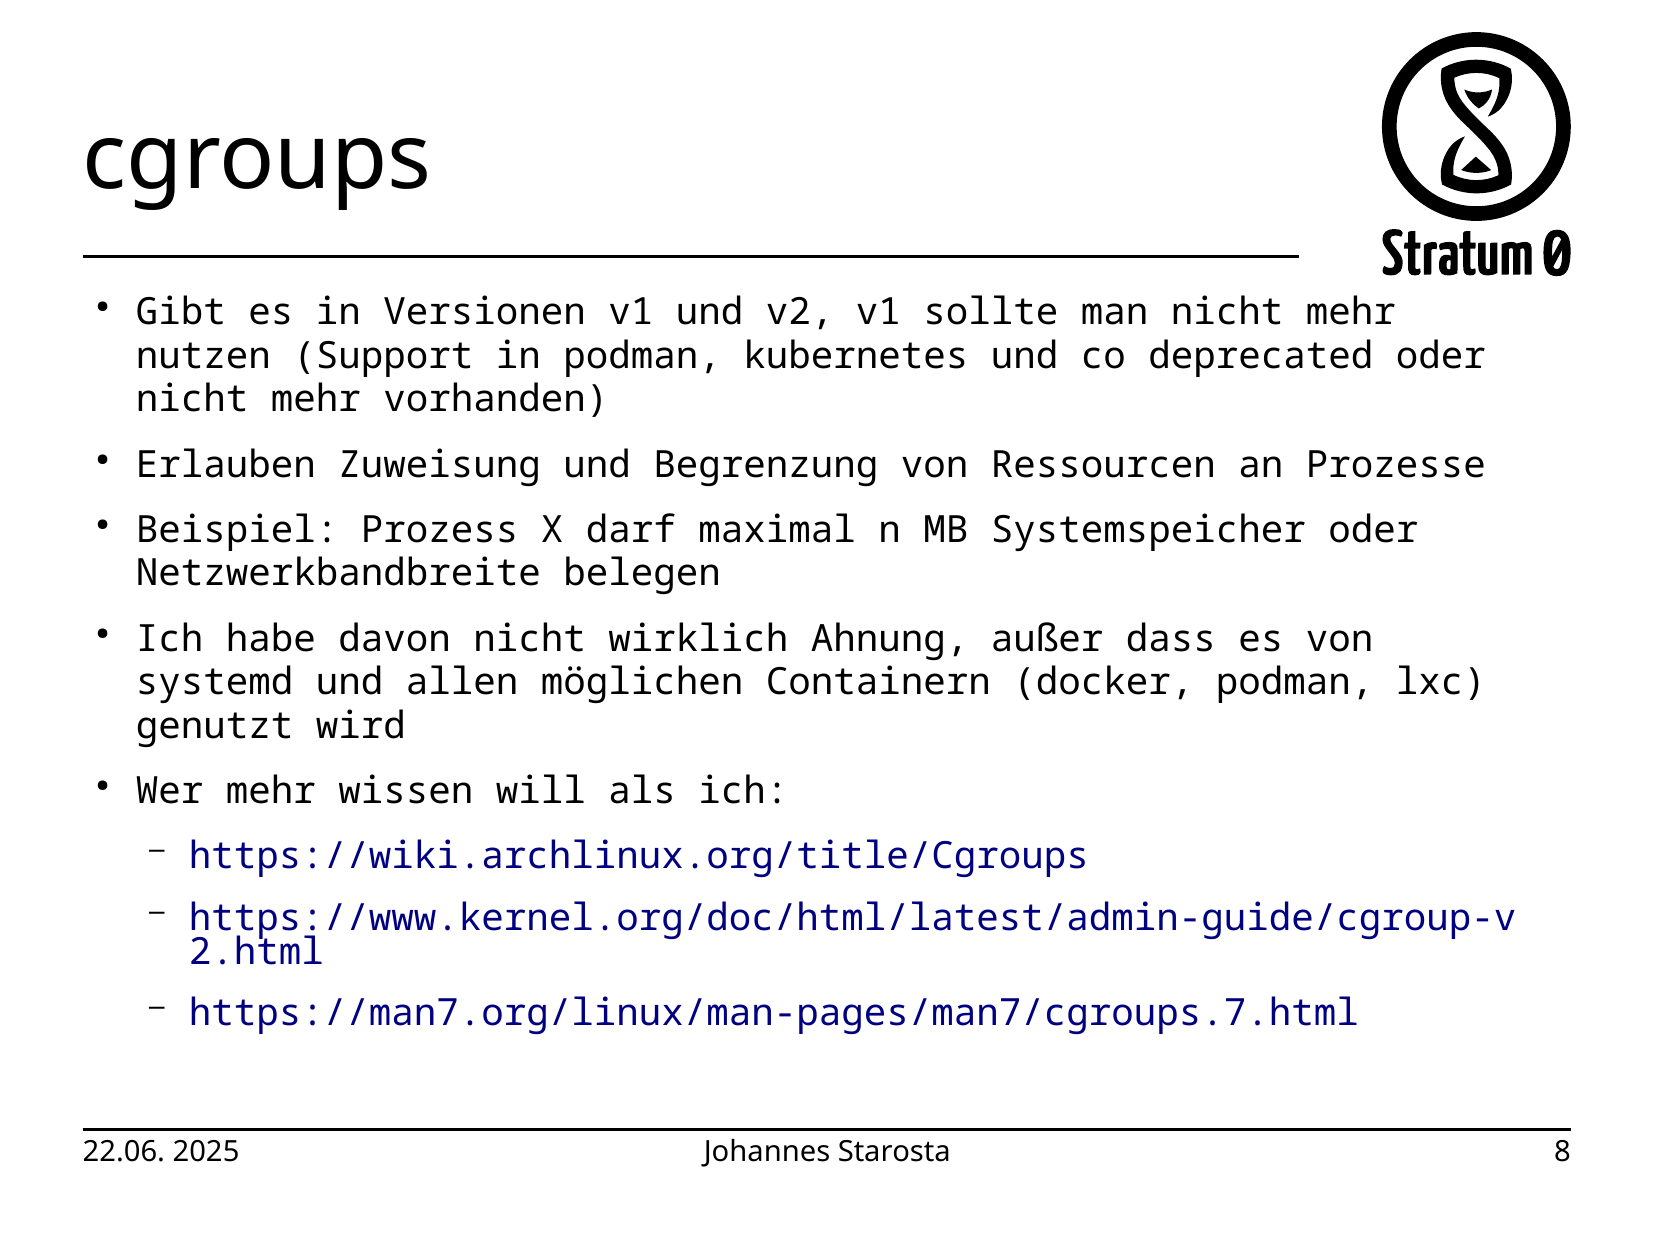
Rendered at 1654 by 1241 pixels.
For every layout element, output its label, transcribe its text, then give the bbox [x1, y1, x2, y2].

list Gibt es in Versionen v1 und v2, v1 sollte man nicht mehr nutzen (Support in podman, kubernetes und co deprecated oder nicht mehr vorhanden) Erlauben Zuweisung und Begrenzung von Ressourcen an Prozesse Beispiel: Prozess X darf maximal n MB Systemspeicher oder Netzwerkbandbreite belegen Ich habe davon nicht wirklich Ahnung, außer dass es von systemd und allen möglichen Containern (docker, podman, lxc) genutzt wird Wer mehr wissen will als ich: https://wiki.archlinux.org/title/Cgroups https://www.kernel.org/doc/html/latest/admin-guide/cgroup-v2.html https://man7.org/linux/man-pages/man7/cgroups.7.html [82, 290, 1538, 1010]
title cgroups [82, 49, 1300, 257]
